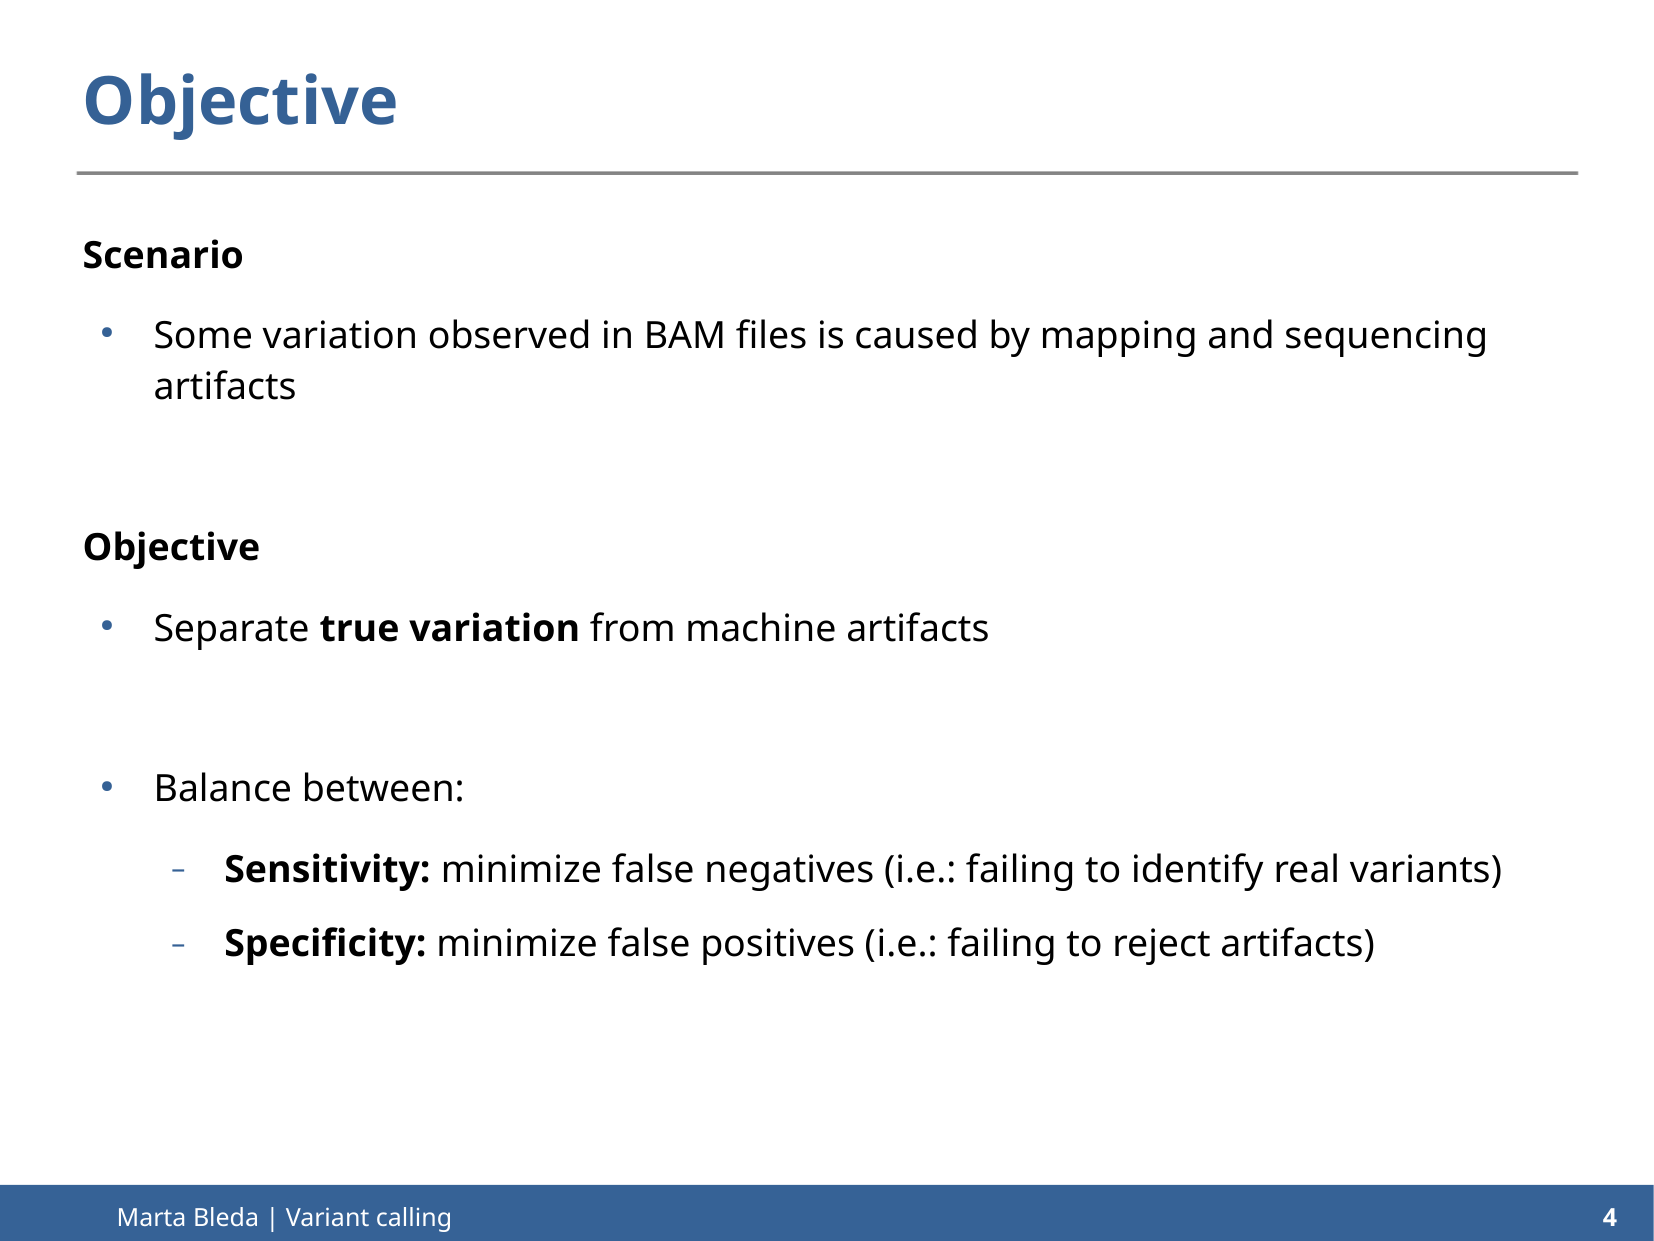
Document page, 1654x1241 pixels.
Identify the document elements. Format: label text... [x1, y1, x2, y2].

title Objective [82, 49, 1571, 148]
list Scenario Some variation observed in BAM files is caused by mapping and sequencing artifacts Objective Separate true variation from machine artifacts Balance between: Sensitivity: minimize false negatives (i.e.: failing to identify real variants) Specificity: minimize false positives (i.e.: failing to reject artifacts) [82, 228, 1538, 1151]
picture [74, 170, 1580, 175]
